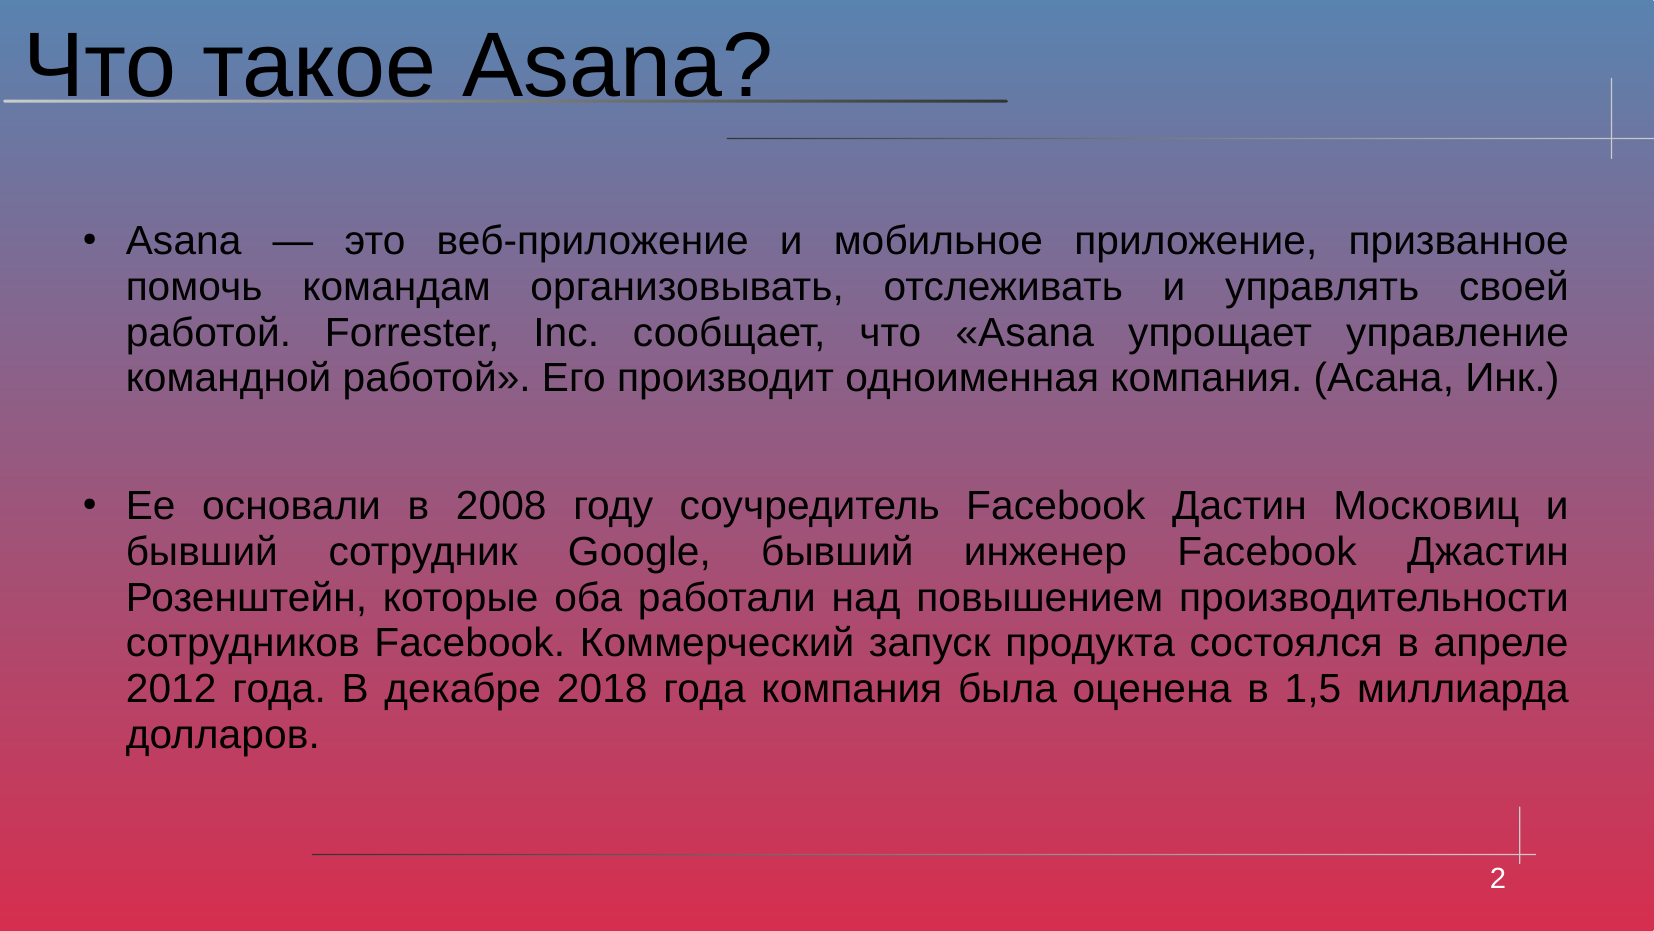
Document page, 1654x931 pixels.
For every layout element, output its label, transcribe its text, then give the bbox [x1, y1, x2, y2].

title Что такое Asana? [23, 11, 1589, 119]
list Asana — это веб-приложение и мобильное приложение, призванное помочь командам организовывать, отслеживать и управлять своей работой. Forrester, Inc. сообщает, что «Asana упрощает управление командной работой». Его производит одноименная компания. (Асана, Инк.) Ее основали в 2008 году соучредитель Facebook Дастин Московиц и бывший сотрудник Google, бывший инженер Facebook Джастин Розенштейн, которые оба работали над повышением производительности сотрудников Facebook. Коммерческий запуск продукта состоялся в апреле 2012 года. В декабре 2018 года компания была оценена в 1,5 миллиарда долларов. [82, 217, 1571, 758]
